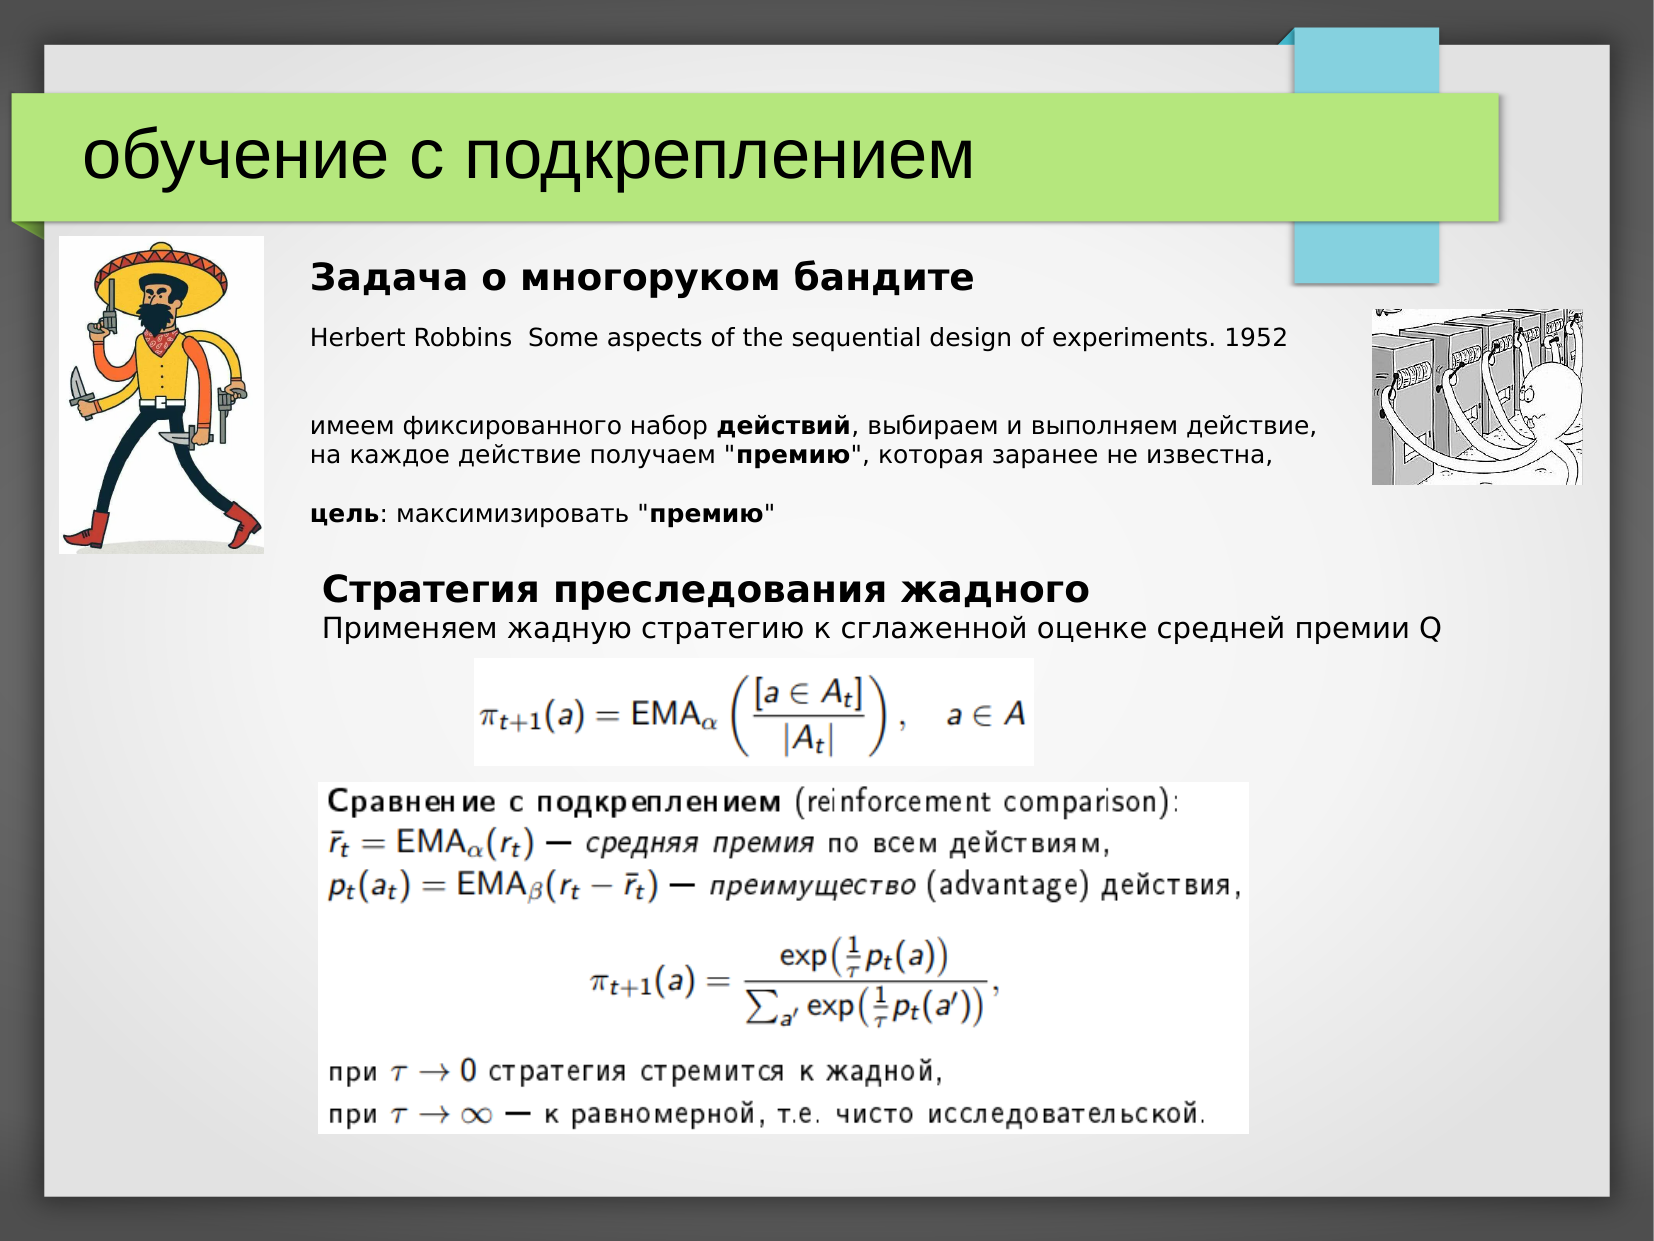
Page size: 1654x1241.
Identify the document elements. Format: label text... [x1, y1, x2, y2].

text_box Задача о многоруком бандите Herbert Robbins Some aspects of the sequential design of experiments. 1952 имеем фиксированного набор действий, выбираем и выполняем действие, на каждое действие получаем "премию", которая заранее не известна, цель: максимизировать "премию" [295, 248, 1406, 560]
picture [0, 0, 1654, 1241]
text_box Стратегия преследования жадного Применяем жадную стратегию к сглаженной оценке средней премии Q [307, 559, 1489, 662]
title обучение с подкреплением [82, 94, 1264, 213]
